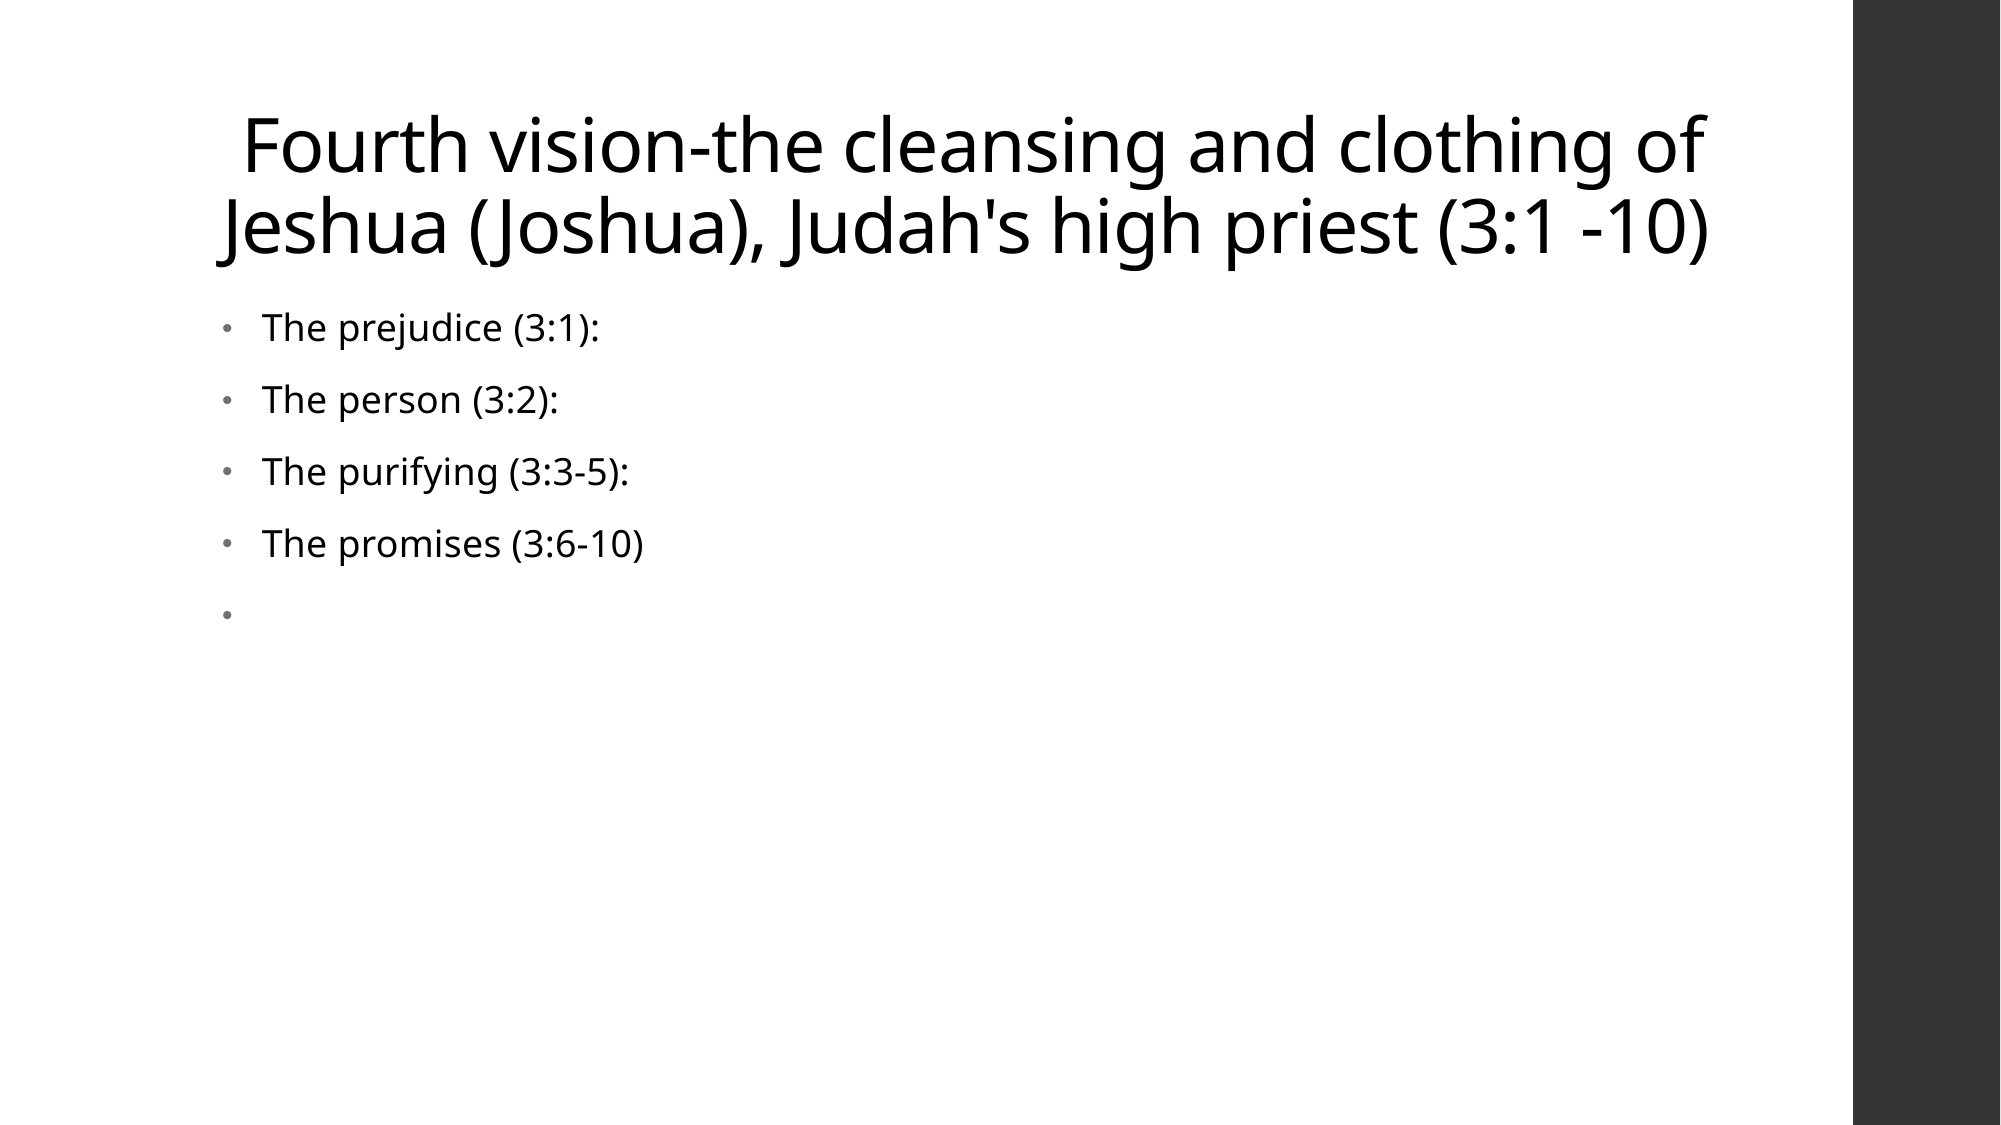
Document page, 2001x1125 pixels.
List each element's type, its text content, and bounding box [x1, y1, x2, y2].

list The prejudice (3:1): The person (3:2): The purifying (3:3-5): The promises (3:6-10) [206, 299, 1617, 1014]
title Fourth vision-the cleansing and clothing of Jeshua (Joshua), Judah's high priest (3:1 -10) [206, 60, 1797, 278]
